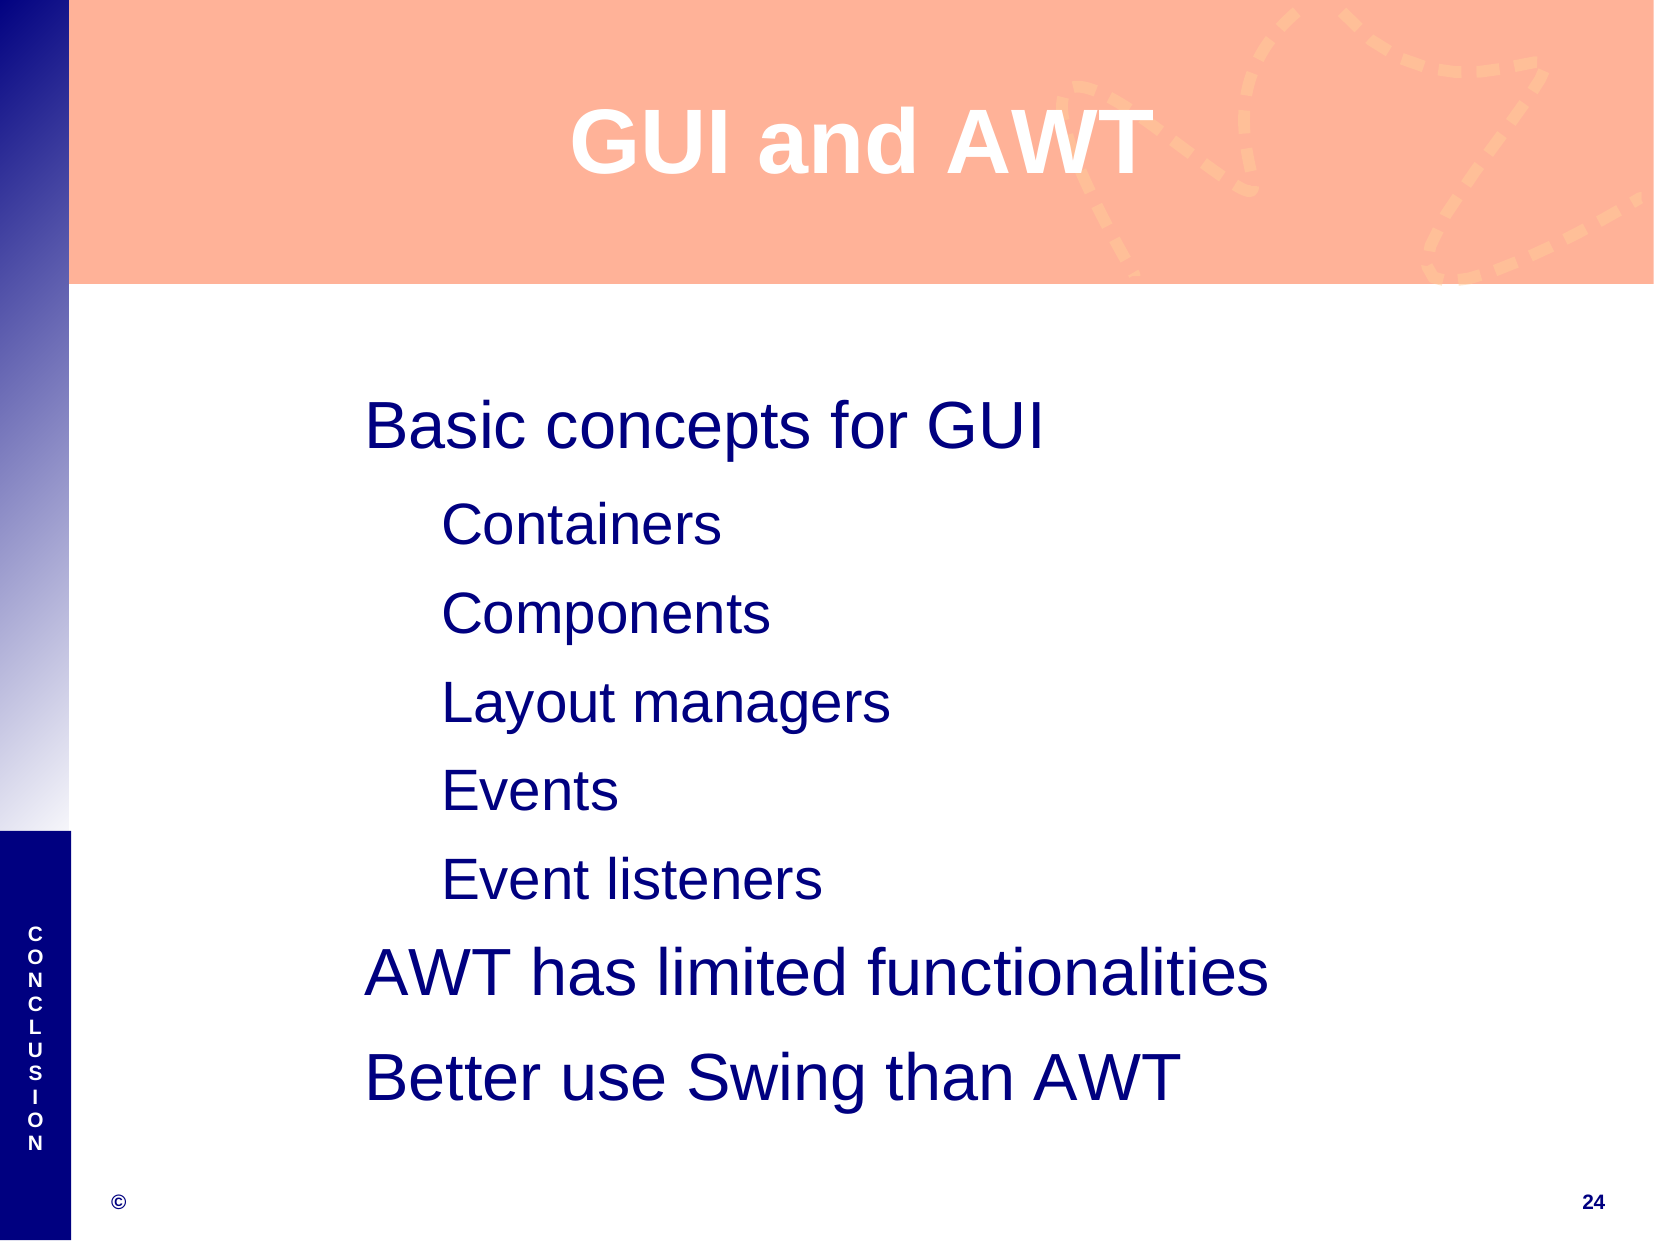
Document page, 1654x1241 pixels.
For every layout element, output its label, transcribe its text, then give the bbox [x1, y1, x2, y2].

list Basic concepts for GUI Containers Components Layout managers Events Event listeners AWT has limited functionalities Better use Swing than AWT [371, 387, 1353, 1115]
title GUI and AWT [70, 37, 1654, 246]
text_box C O N C L U S I O N [0, 830, 71, 1241]
